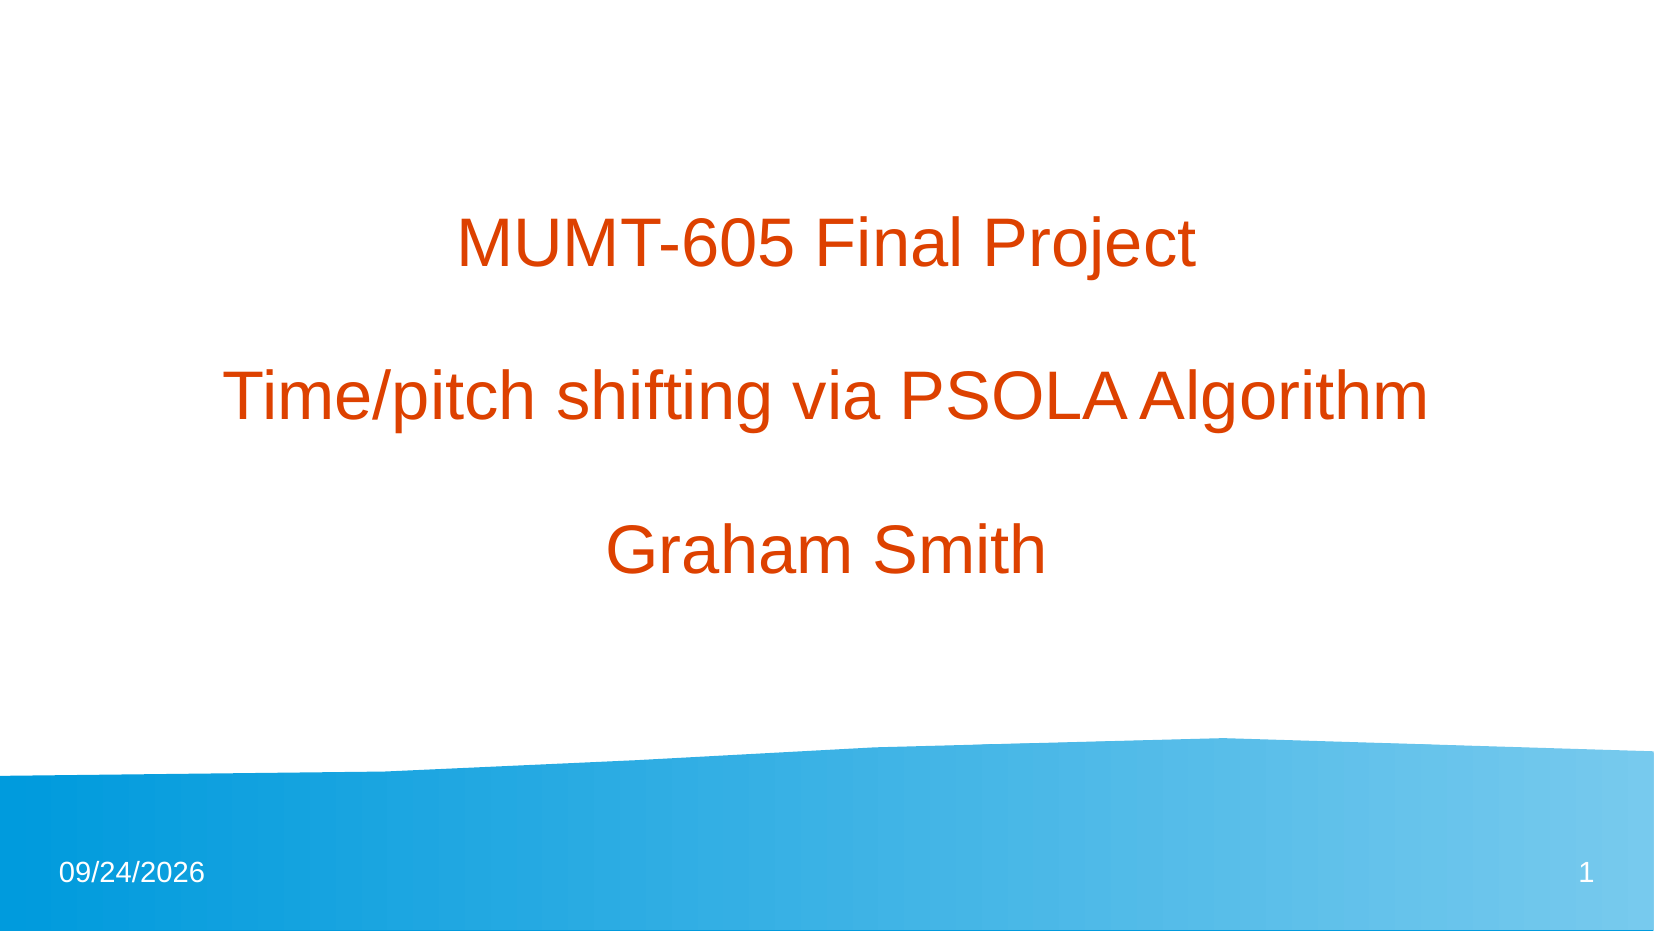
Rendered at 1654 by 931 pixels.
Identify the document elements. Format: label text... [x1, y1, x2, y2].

title MUMT-605 Final Project Time/pitch shifting via PSOLA Algorithm Graham Smith [0, 203, 1654, 588]
